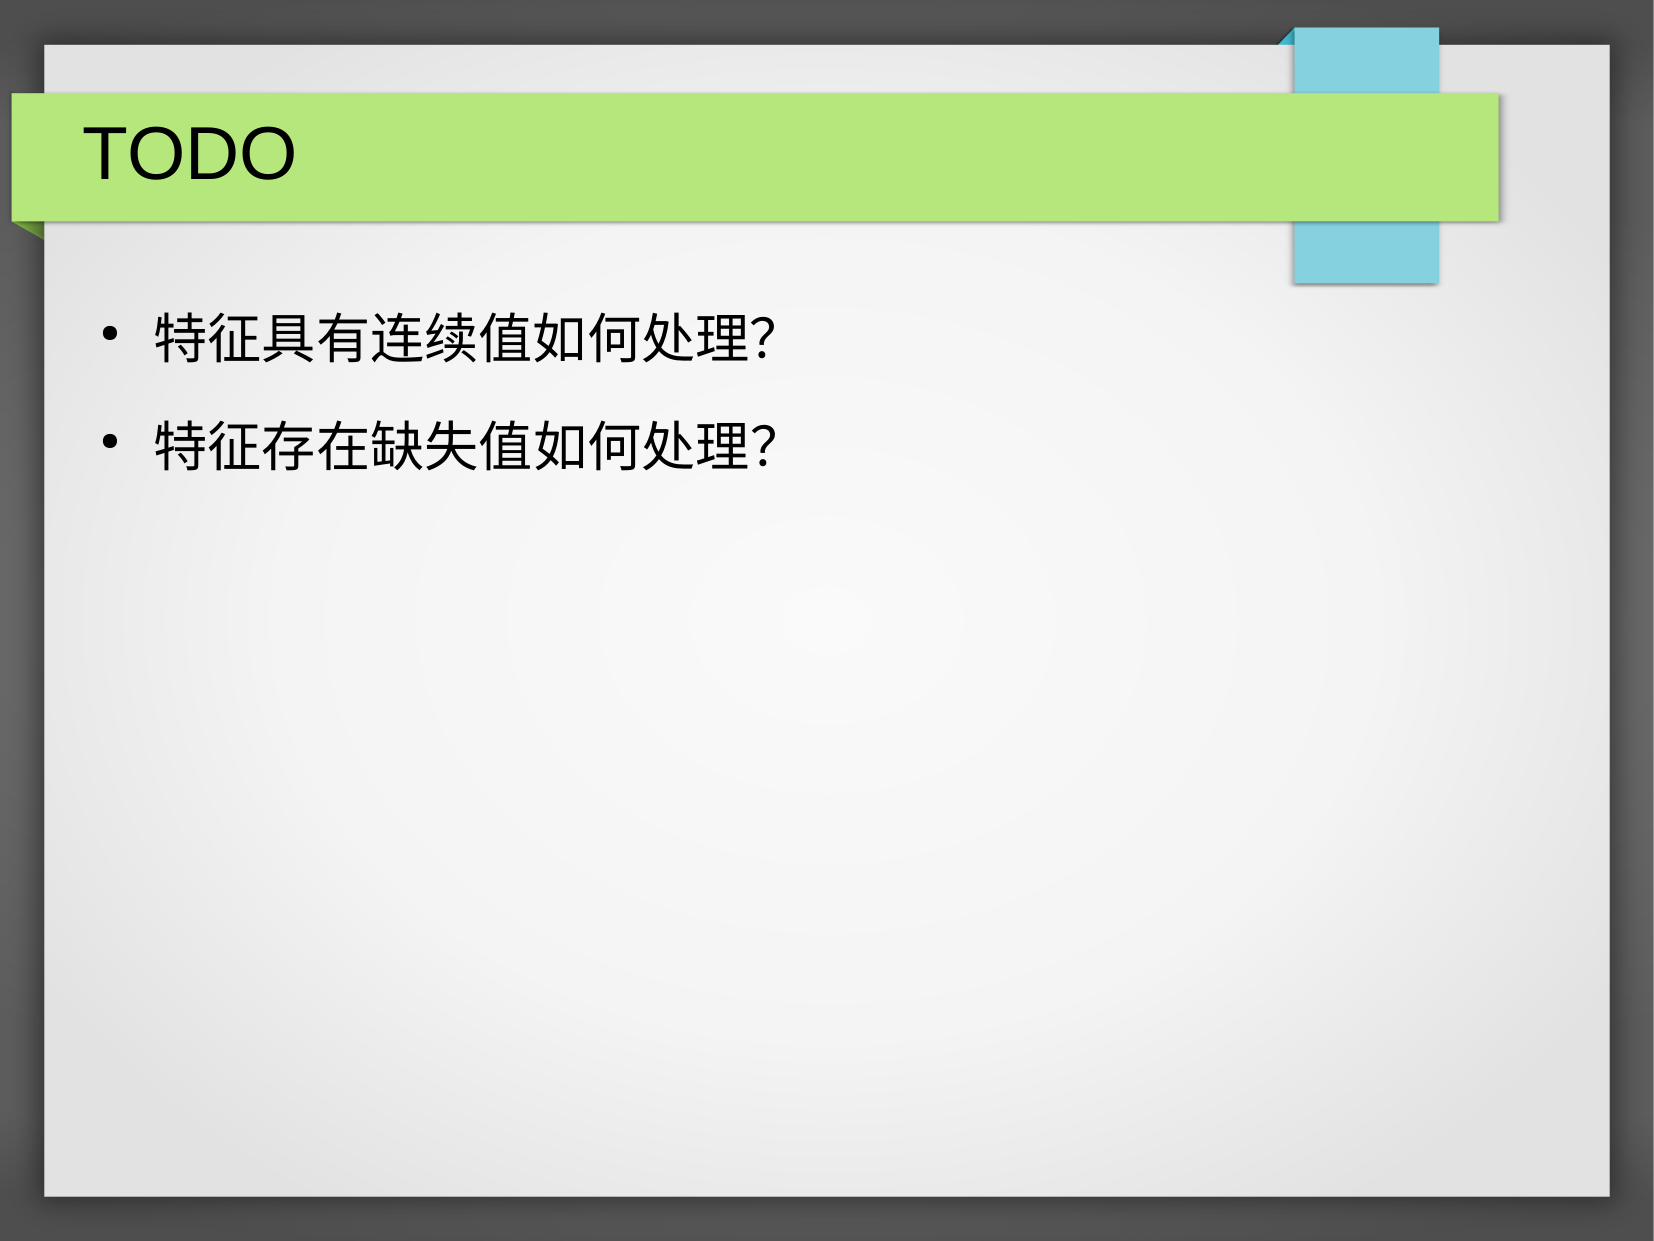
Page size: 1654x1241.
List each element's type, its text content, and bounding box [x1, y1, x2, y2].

list 特征具有连续值如何处理？ 特征存在缺失值如何处理？ [82, 295, 1571, 1015]
picture [0, 0, 1654, 1241]
title TODO [82, 94, 1264, 213]
